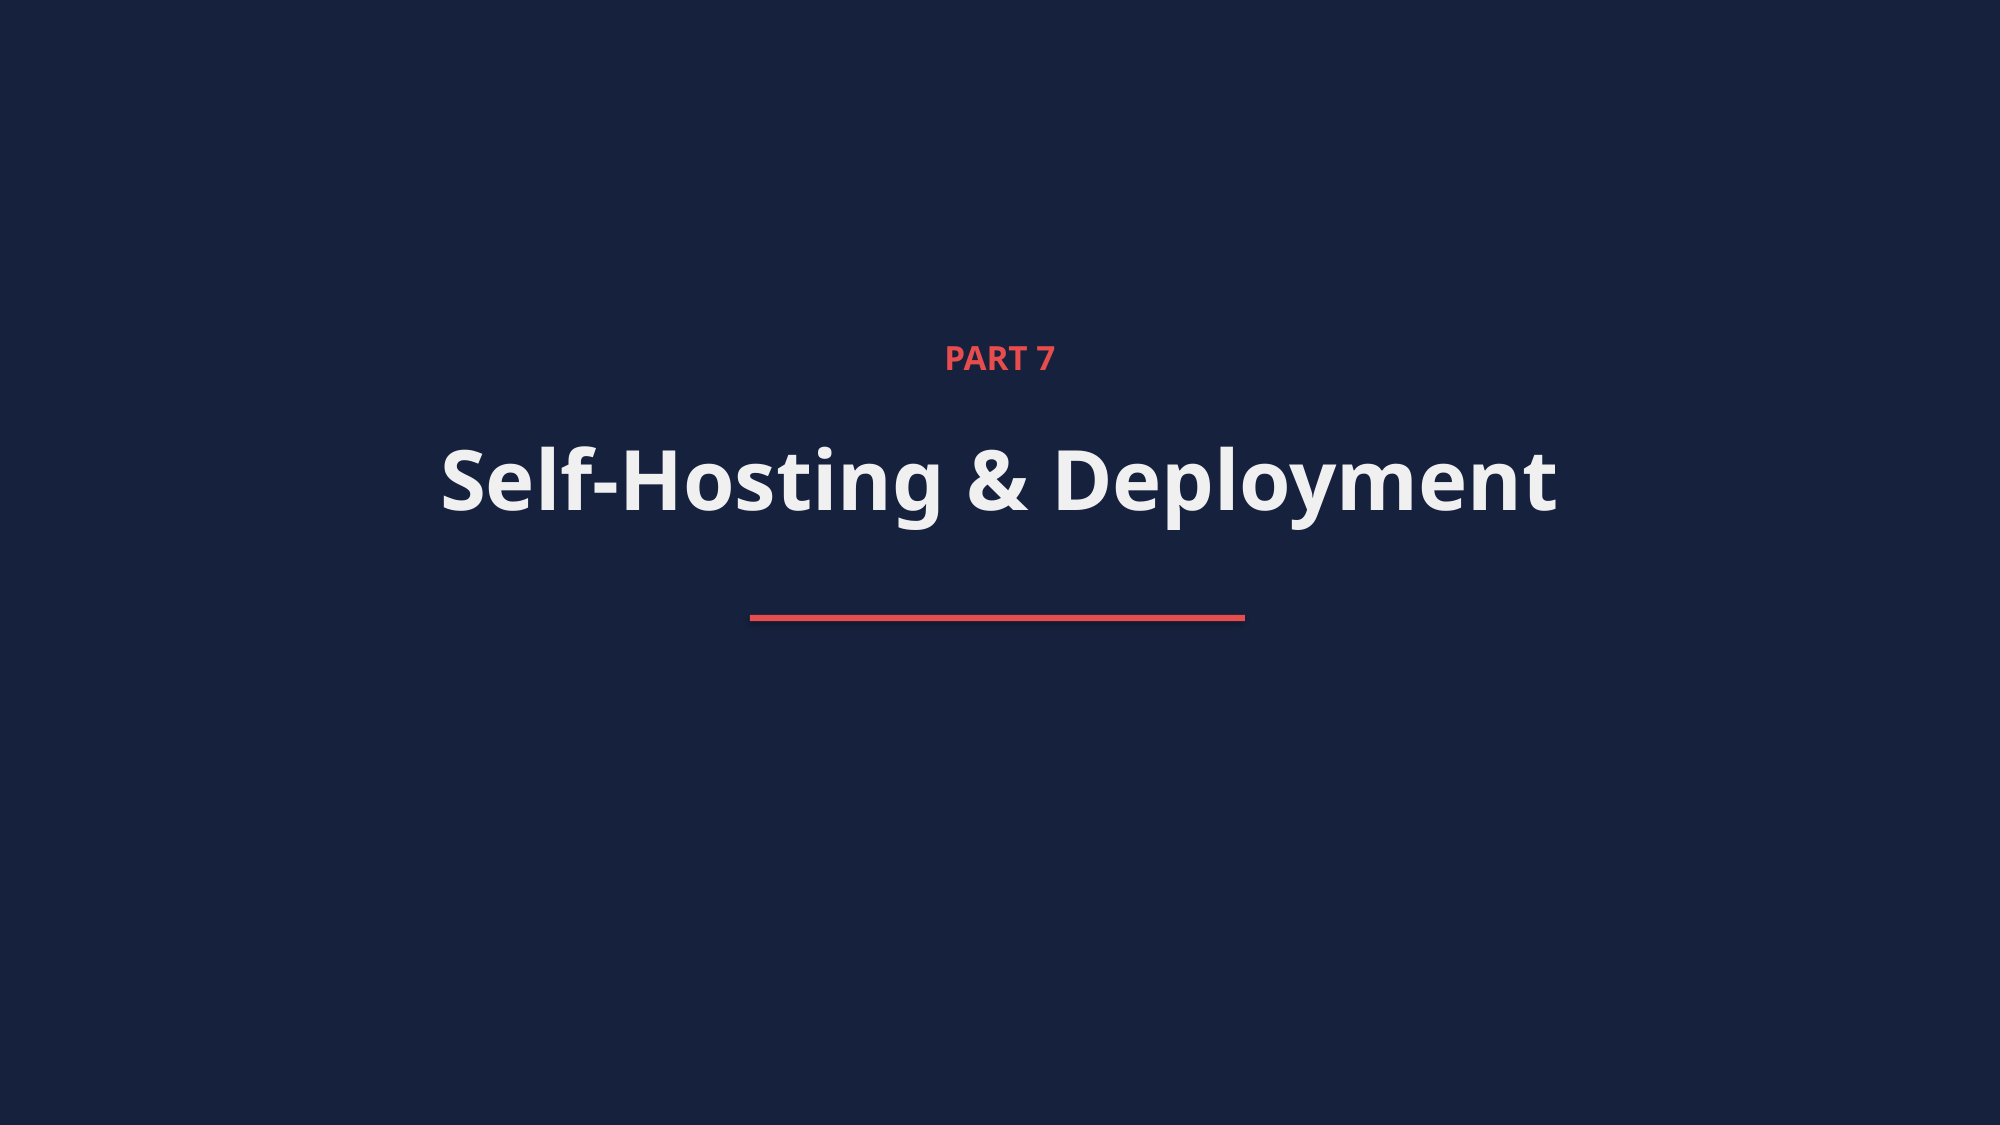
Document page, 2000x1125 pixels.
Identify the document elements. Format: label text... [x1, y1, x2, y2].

text_box [749, 614, 1245, 622]
text_box Self-Hosting & Deployment [89, 420, 1910, 535]
text_box PART 7 [89, 329, 1910, 385]
